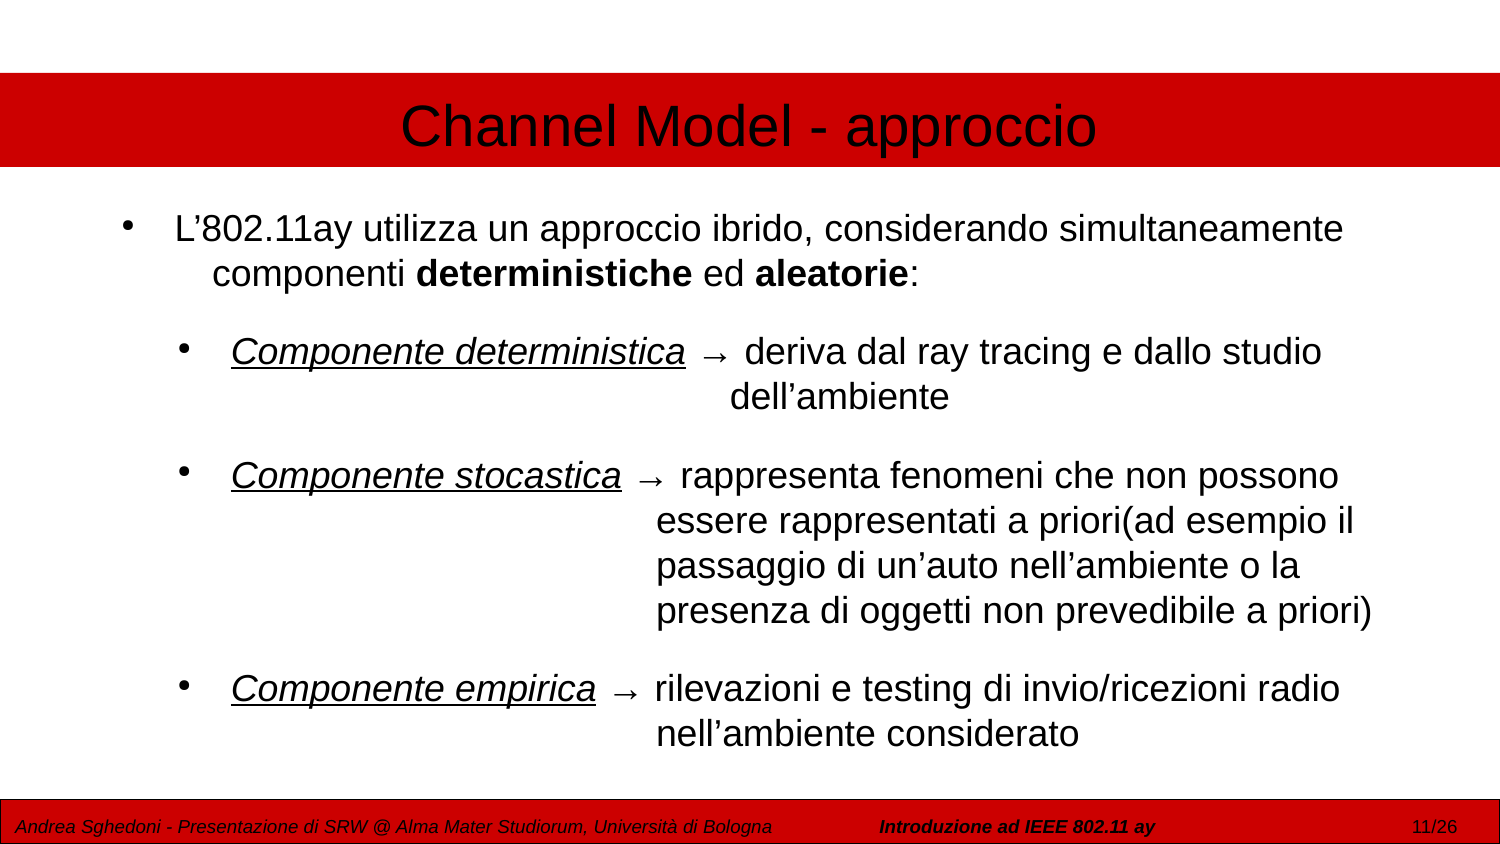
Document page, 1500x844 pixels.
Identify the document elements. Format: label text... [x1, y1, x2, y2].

title Channel Model - approccio [0, 72, 1500, 167]
title Andrea Sghedoni - Presentazione di SRW @ Alma Mater Studiorum, Università di Bologna Introduzione ad IEEE 802.11 ay 11/26 [0, 799, 1500, 844]
list L’802.11ay utilizza un approccio ibrido, considerando simultaneamente componenti deterministiche ed aleatorie: Componente deterministica → deriva dal ray tracing e dallo studio dell’ambiente Componente stocastica → rappresenta fenomeni che non possono essere rappresentati a priori(ad esempio il passaggio di un’auto nell’ambiente o la presenza di oggetti non prevedibile a priori) Componente empirica → rilevazioni e testing di invio/ricezioni radio nell’ambiente considerato [51, 189, 1449, 750]
